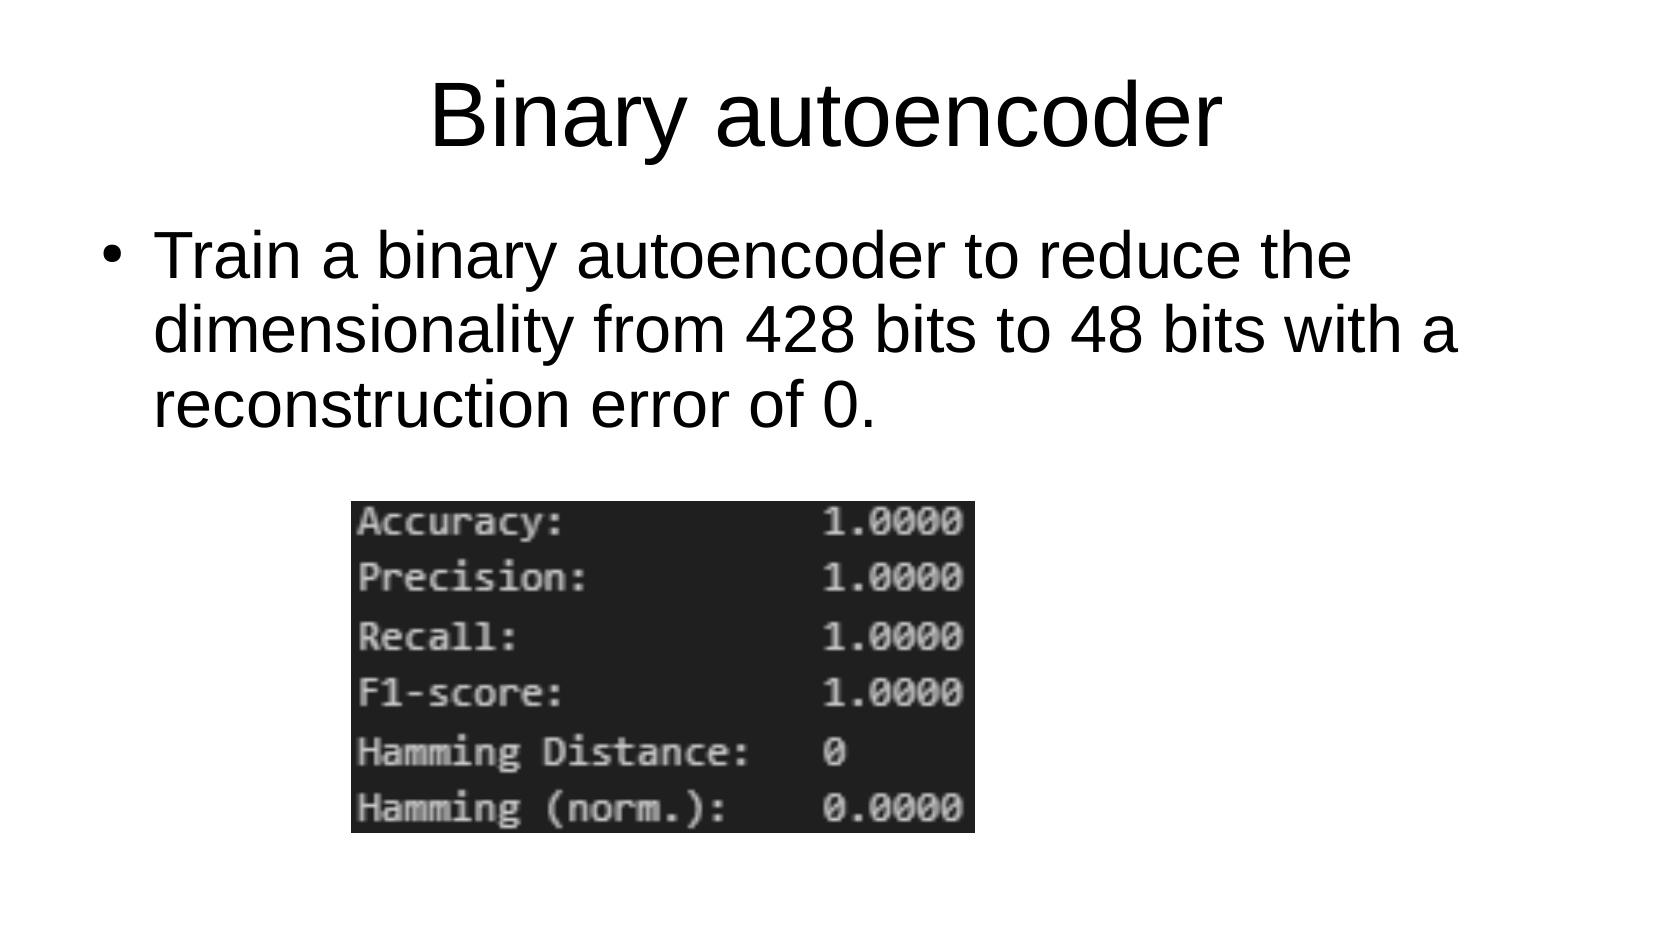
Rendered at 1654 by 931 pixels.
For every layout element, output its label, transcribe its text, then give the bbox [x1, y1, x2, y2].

list Train a binary autoencoder to reduce the dimensionality from 428 bits to 48 bits with a reconstruction error of 0. [82, 217, 1571, 758]
title Binary autoencoder [82, 37, 1571, 193]
picture [351, 501, 975, 833]
